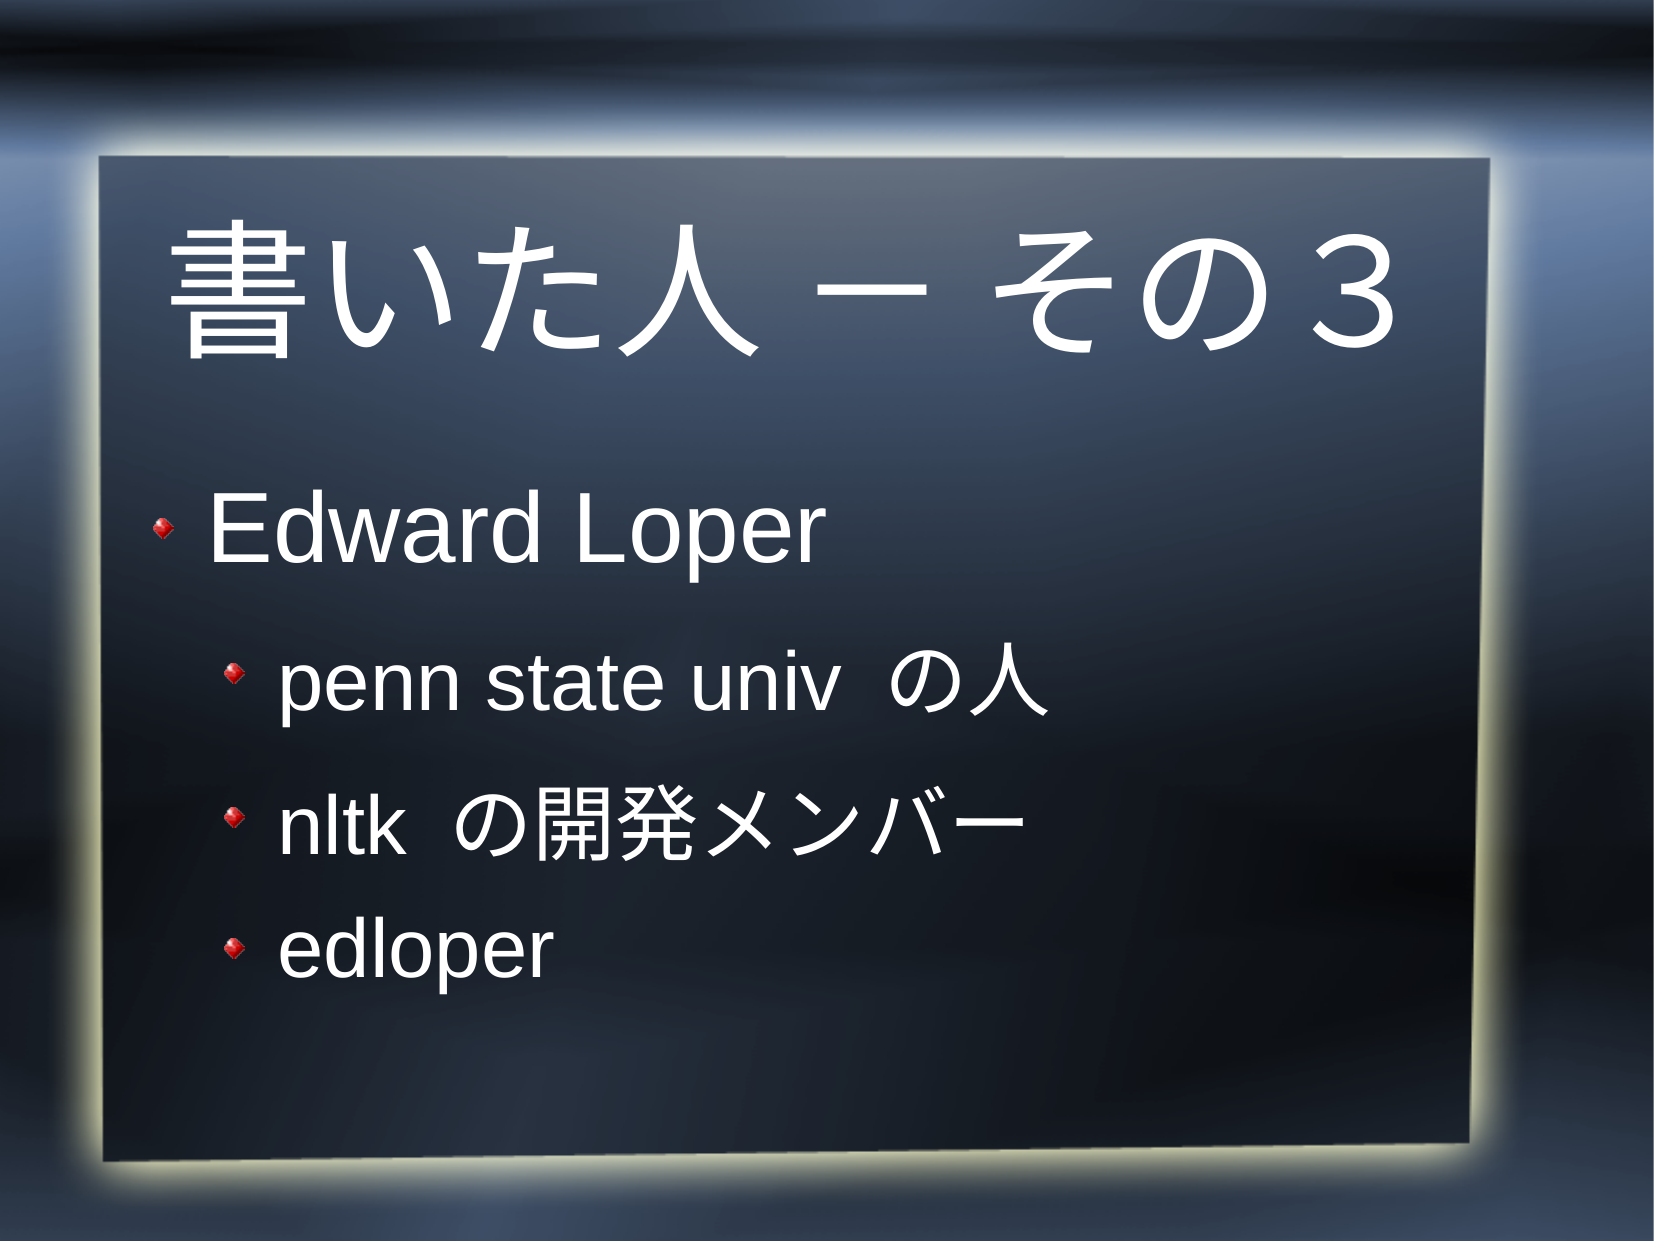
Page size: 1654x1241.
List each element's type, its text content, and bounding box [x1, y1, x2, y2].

title 書いた人 － その３ [88, 177, 1506, 384]
picture [0, 0, 1654, 1241]
list Edward Loper penn state univ の人 nltk の開発メンバー edloper [135, 472, 1447, 1114]
